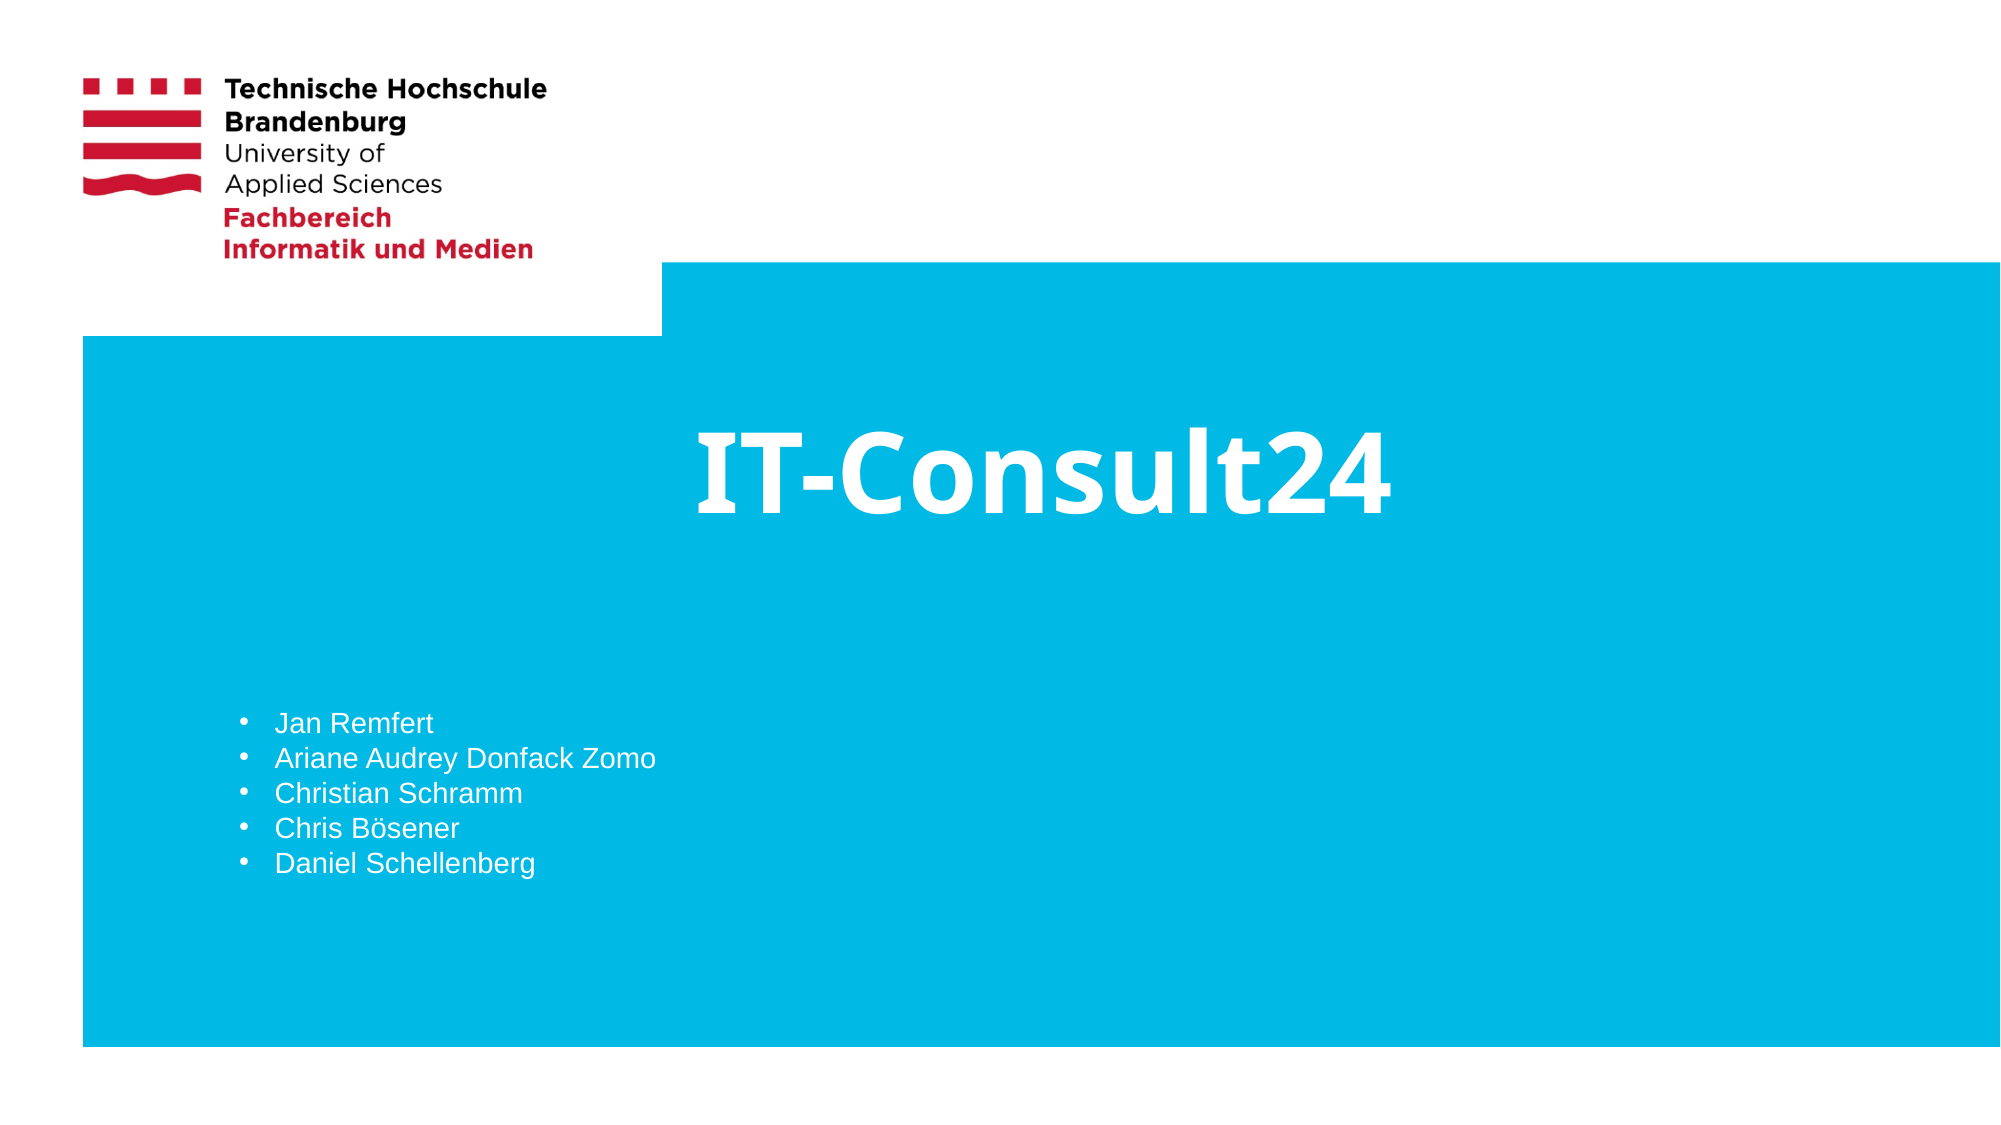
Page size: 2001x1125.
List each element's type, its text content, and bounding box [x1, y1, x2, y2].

picture [5, 0, 662, 336]
subtitle Jan Remfert Ariane Audrey Donfack Zomo Christian Schramm Chris Bösener Daniel Schellenberg [224, 697, 1625, 1004]
footer IT-Consult24 [207, 393, 1882, 601]
